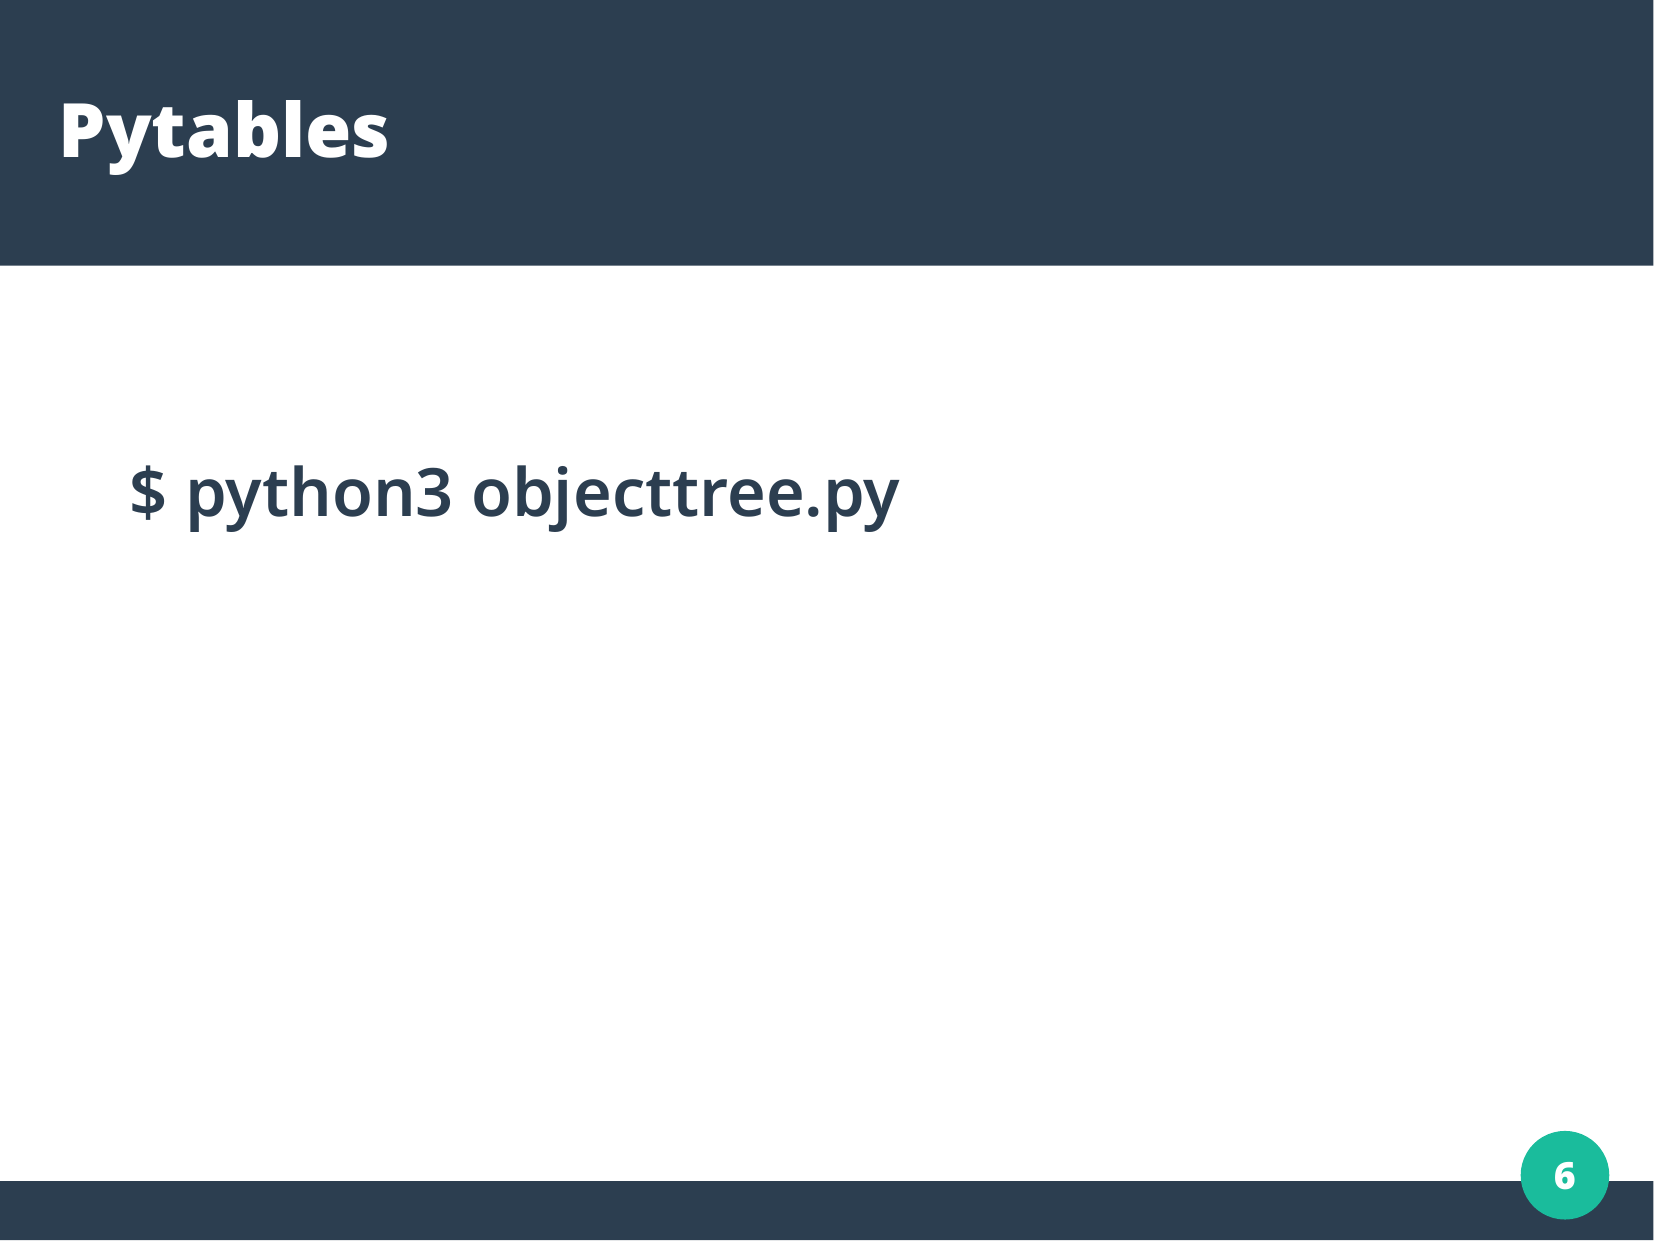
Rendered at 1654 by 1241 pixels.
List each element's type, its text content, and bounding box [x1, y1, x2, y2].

title Pytables [59, 49, 1595, 207]
list $ python3 objecttree.py [59, 324, 1595, 1152]
